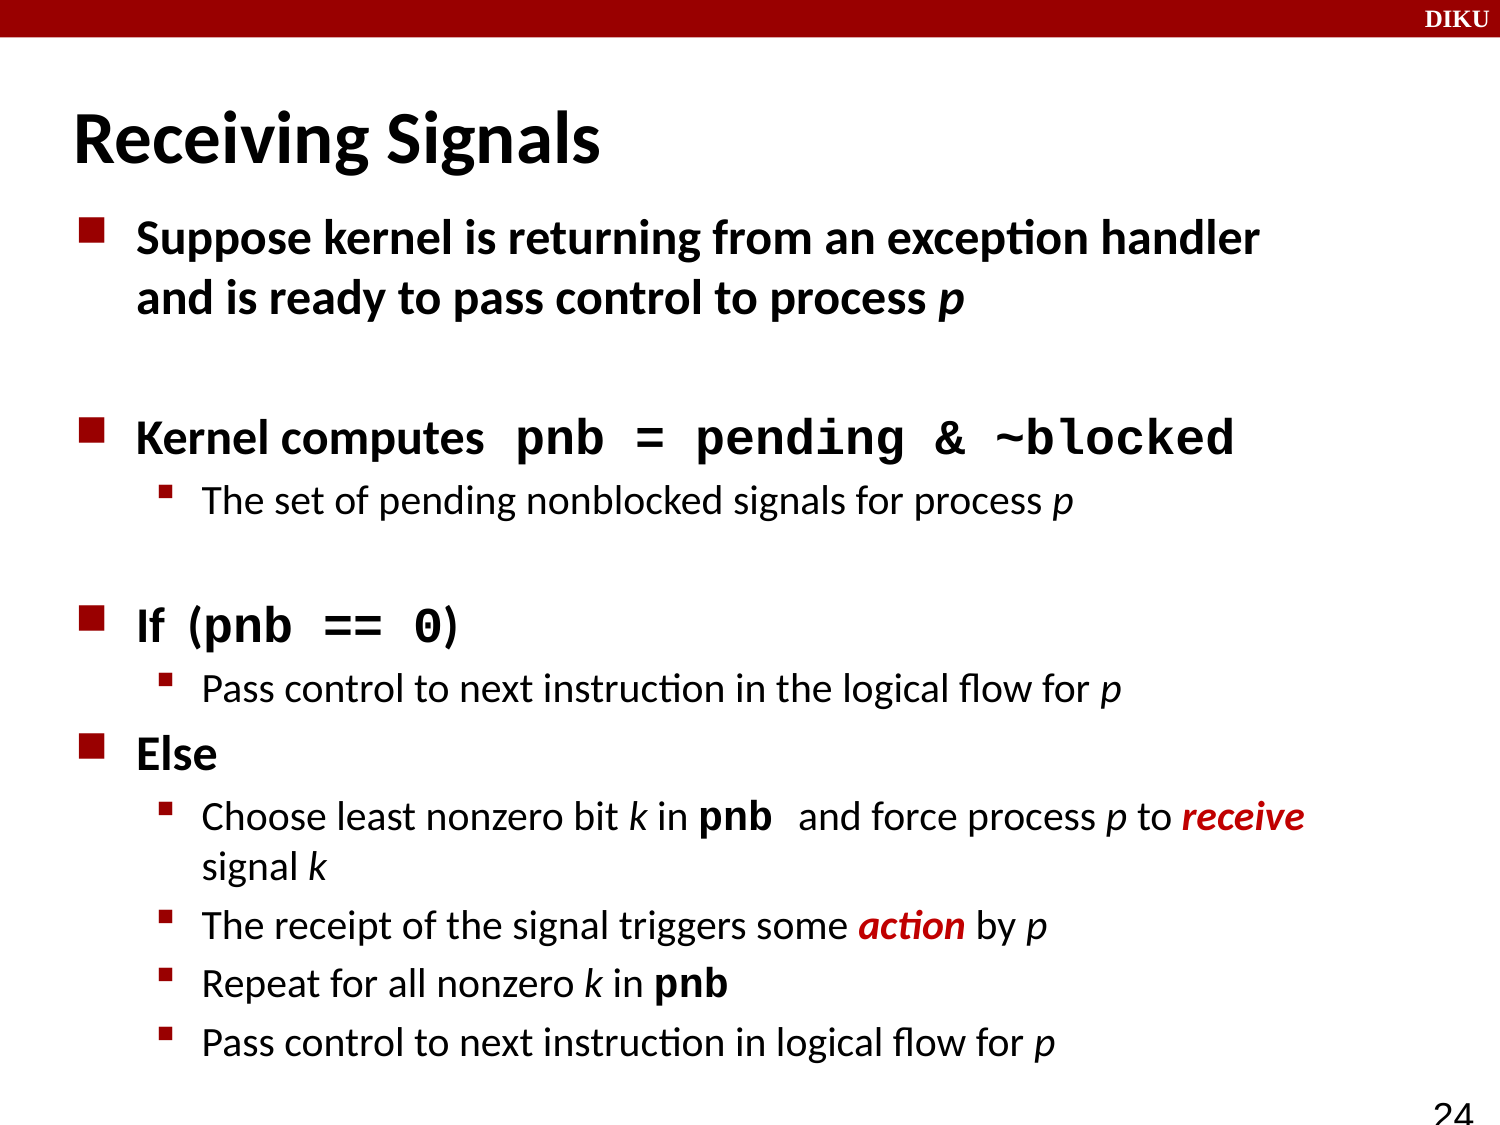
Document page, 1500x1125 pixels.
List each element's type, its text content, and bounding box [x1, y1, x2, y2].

text_box Suppose kernel is returning from an exception handler and is ready to pass control to process p Kernel computes pnb = pending & ~blocked The set of pending nonblocked signals for process p If (pnb == 0) Pass control to next instruction in the logical flow for p Else Choose least nonzero bit k in pnb and force process p to receive signal k The receipt of the signal triggers some action by p Repeat for all nonzero k in pnb Pass control to next instruction in logical flow for p [65, 196, 1361, 1013]
text_box Receiving Signals [58, 71, 1304, 197]
